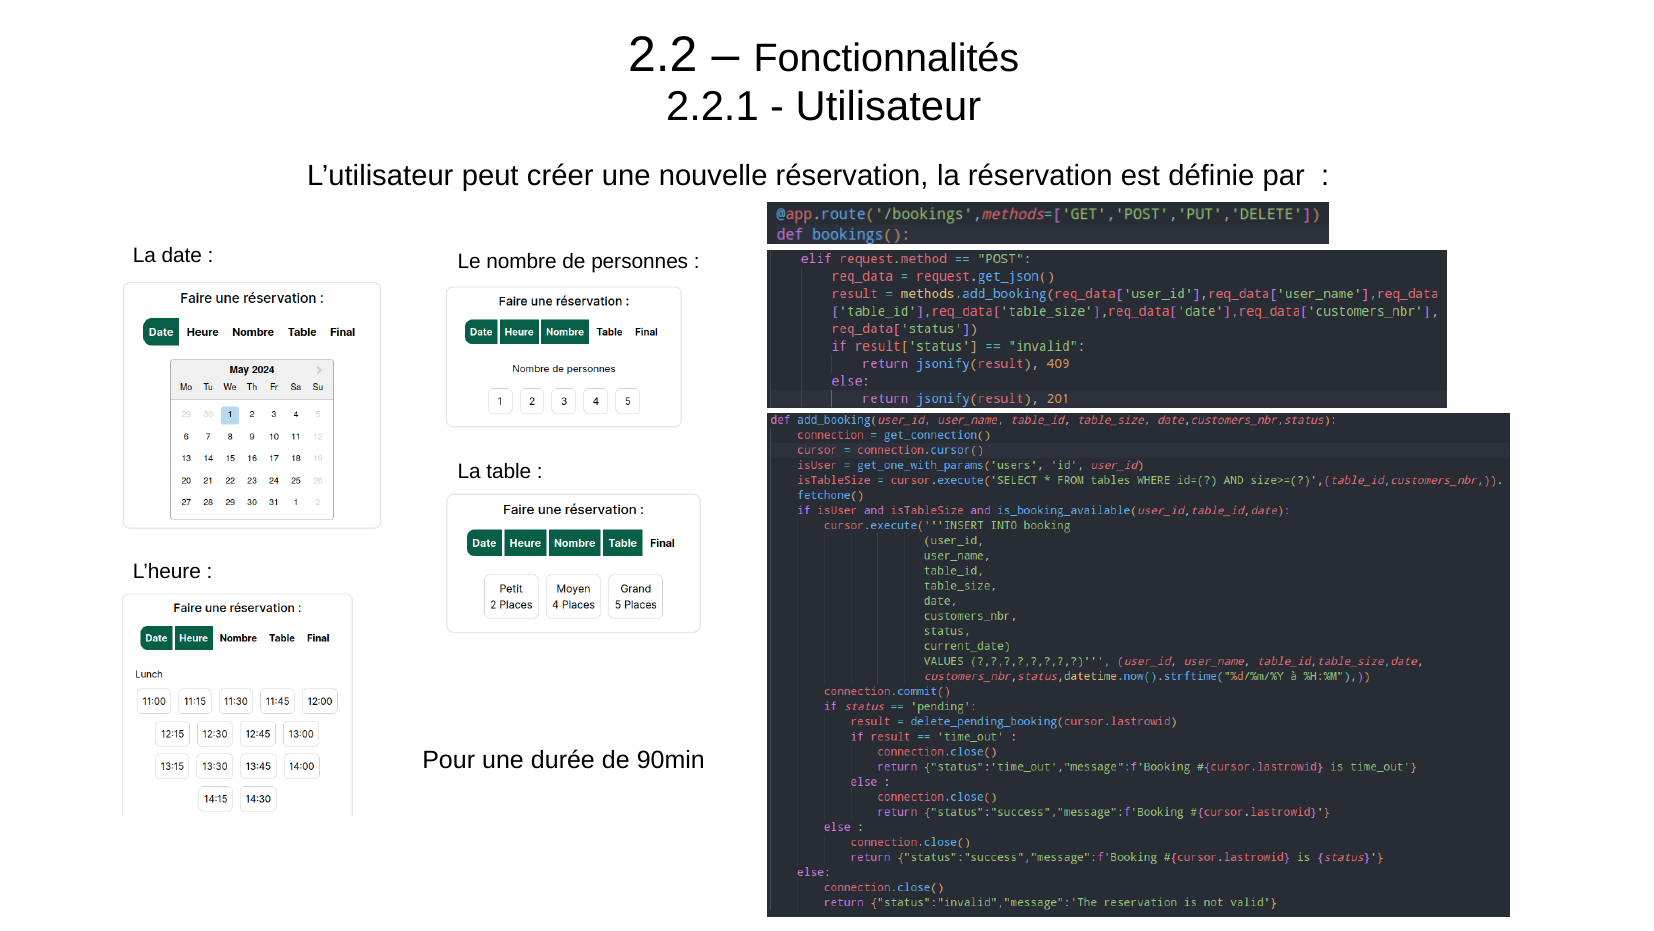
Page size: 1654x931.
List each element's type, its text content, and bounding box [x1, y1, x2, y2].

text_box Pour une durée de 90min [407, 738, 739, 782]
picture [442, 283, 684, 452]
text_box La date : [118, 236, 237, 275]
picture [767, 413, 1510, 917]
text_box L’heure : [118, 552, 237, 591]
picture [767, 202, 1329, 244]
list L’utilisateur peut créer une nouvelle réservation, la réservation est définie par : [236, 158, 1477, 207]
text_box La table : [442, 452, 739, 491]
title 2.2 – Fonctionnalités 2.2.1 - Utilisateur [0, 0, 1654, 156]
picture [442, 491, 703, 738]
picture [118, 590, 355, 816]
picture [118, 278, 384, 532]
text_box Le nombre de personnes : [442, 242, 739, 281]
picture [767, 250, 1447, 408]
